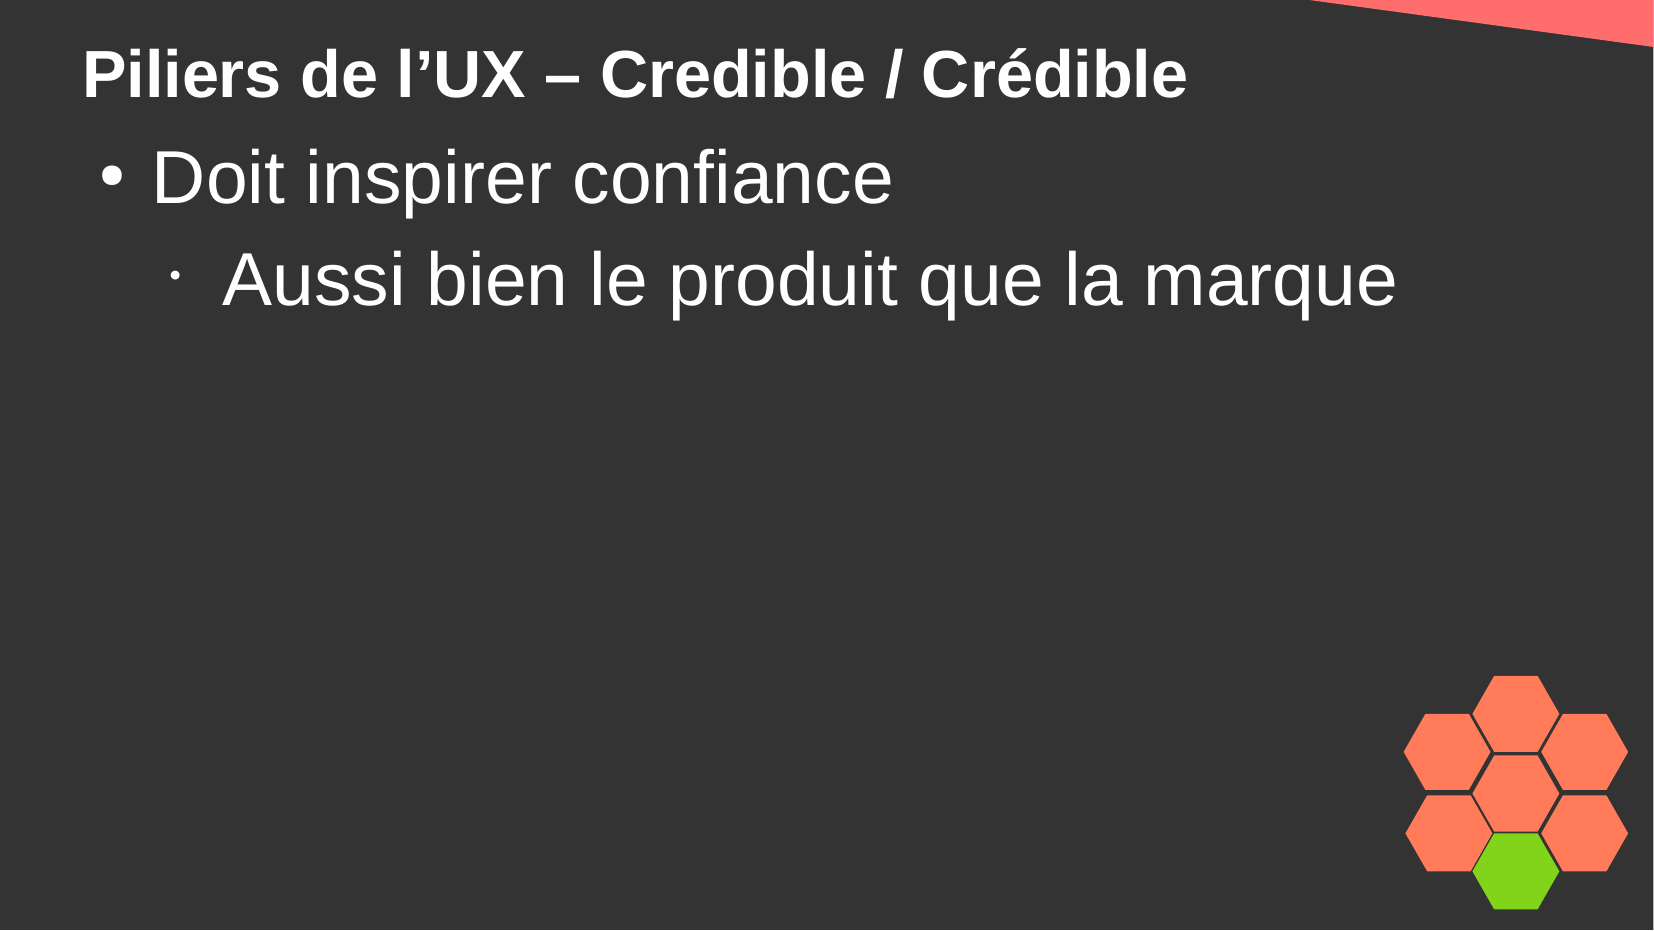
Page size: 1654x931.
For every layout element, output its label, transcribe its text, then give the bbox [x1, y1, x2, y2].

title Piliers de l’UX – Credible / Crédible [82, 37, 1571, 114]
text_box [1405, 755, 1560, 910]
text_box [1541, 713, 1629, 790]
list Doit inspirer confiance Aussi bien le produit que la marque [80, 135, 1620, 827]
text_box [1403, 713, 1491, 790]
text_box [1309, 0, 1654, 48]
text_box [1541, 795, 1629, 872]
text_box [1472, 675, 1560, 752]
